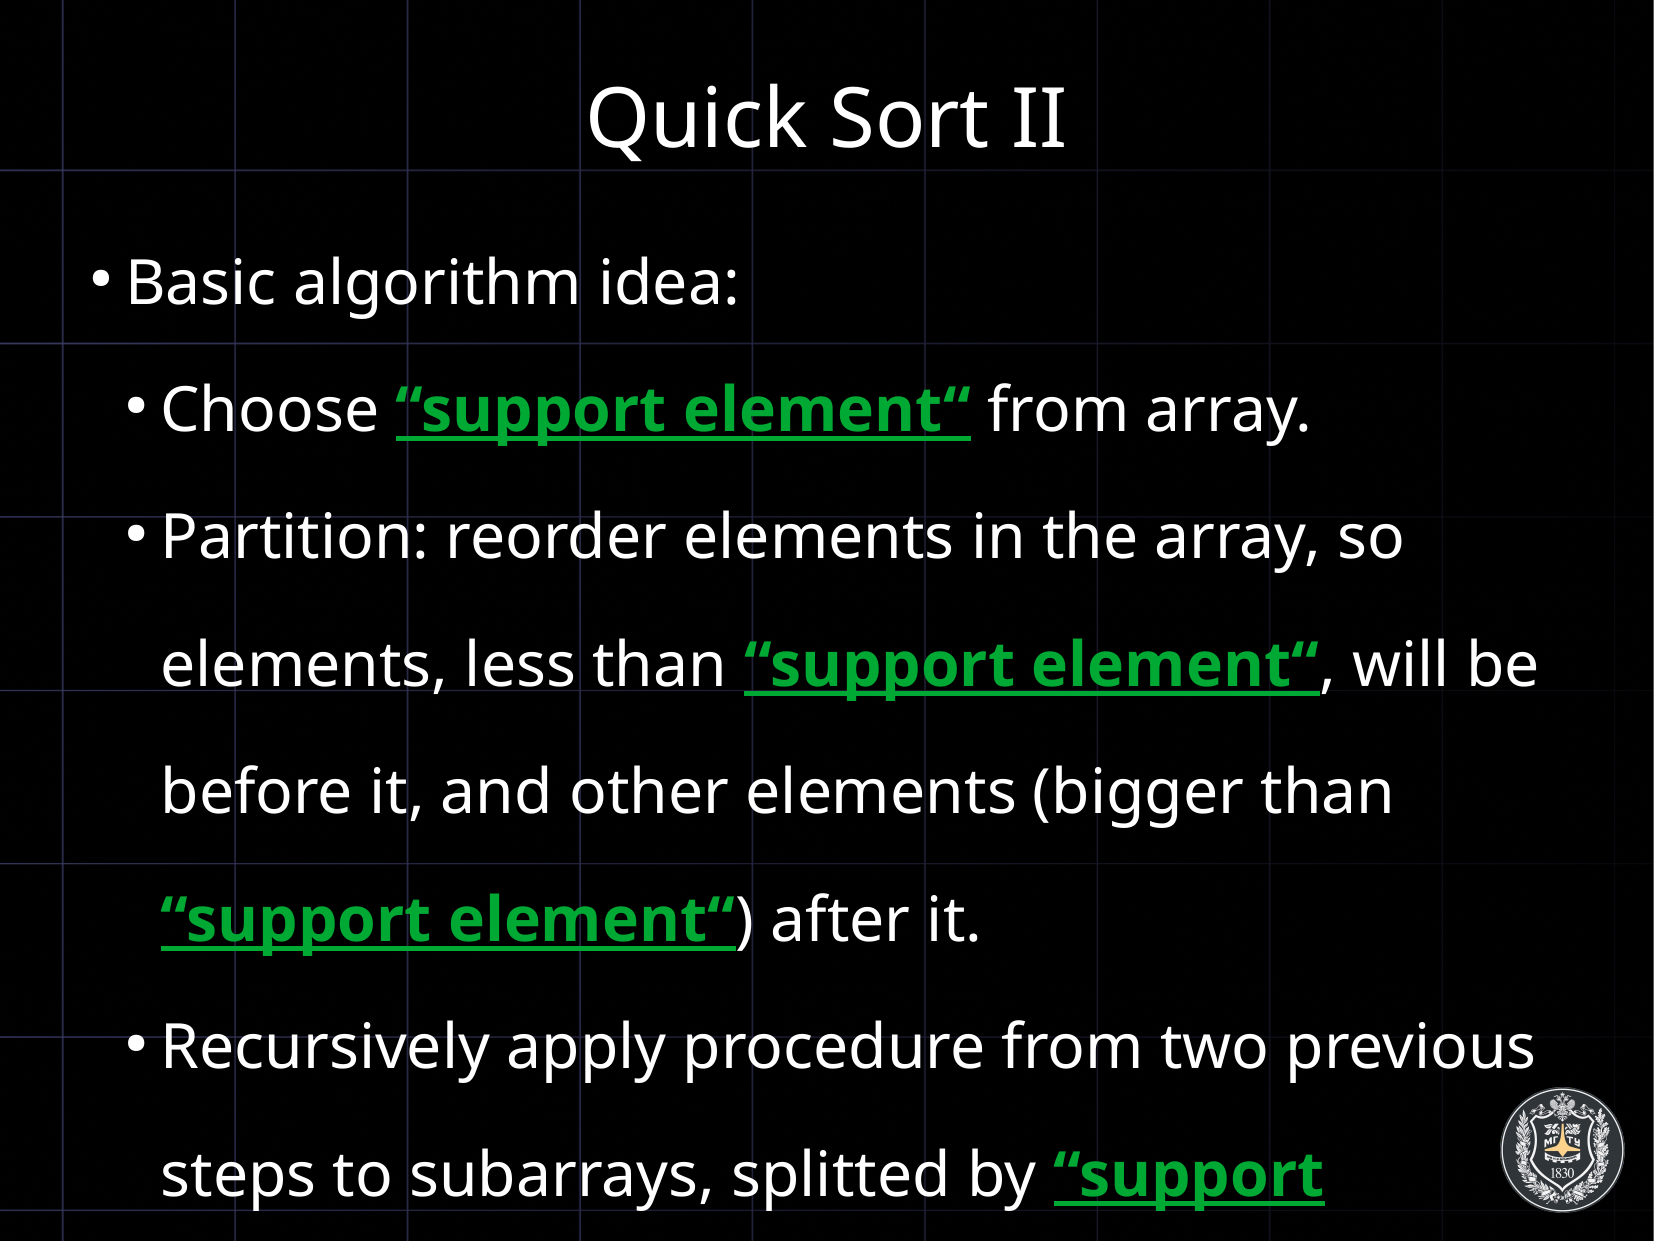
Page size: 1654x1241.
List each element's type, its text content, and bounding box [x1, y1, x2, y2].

picture [0, 0, 1654, 1241]
title Quick Sort II [82, 37, 1571, 187]
text_box Basic algorithm idea: Choose “support element“ from array. Partition: reorder elements in the array, so elements, less than “support element“, will be before it, and other elements (bigger than “support element“) after it. Recursively apply procedure from two previous steps to subarrays, splitted by “support element“. [75, 187, 1576, 1140]
